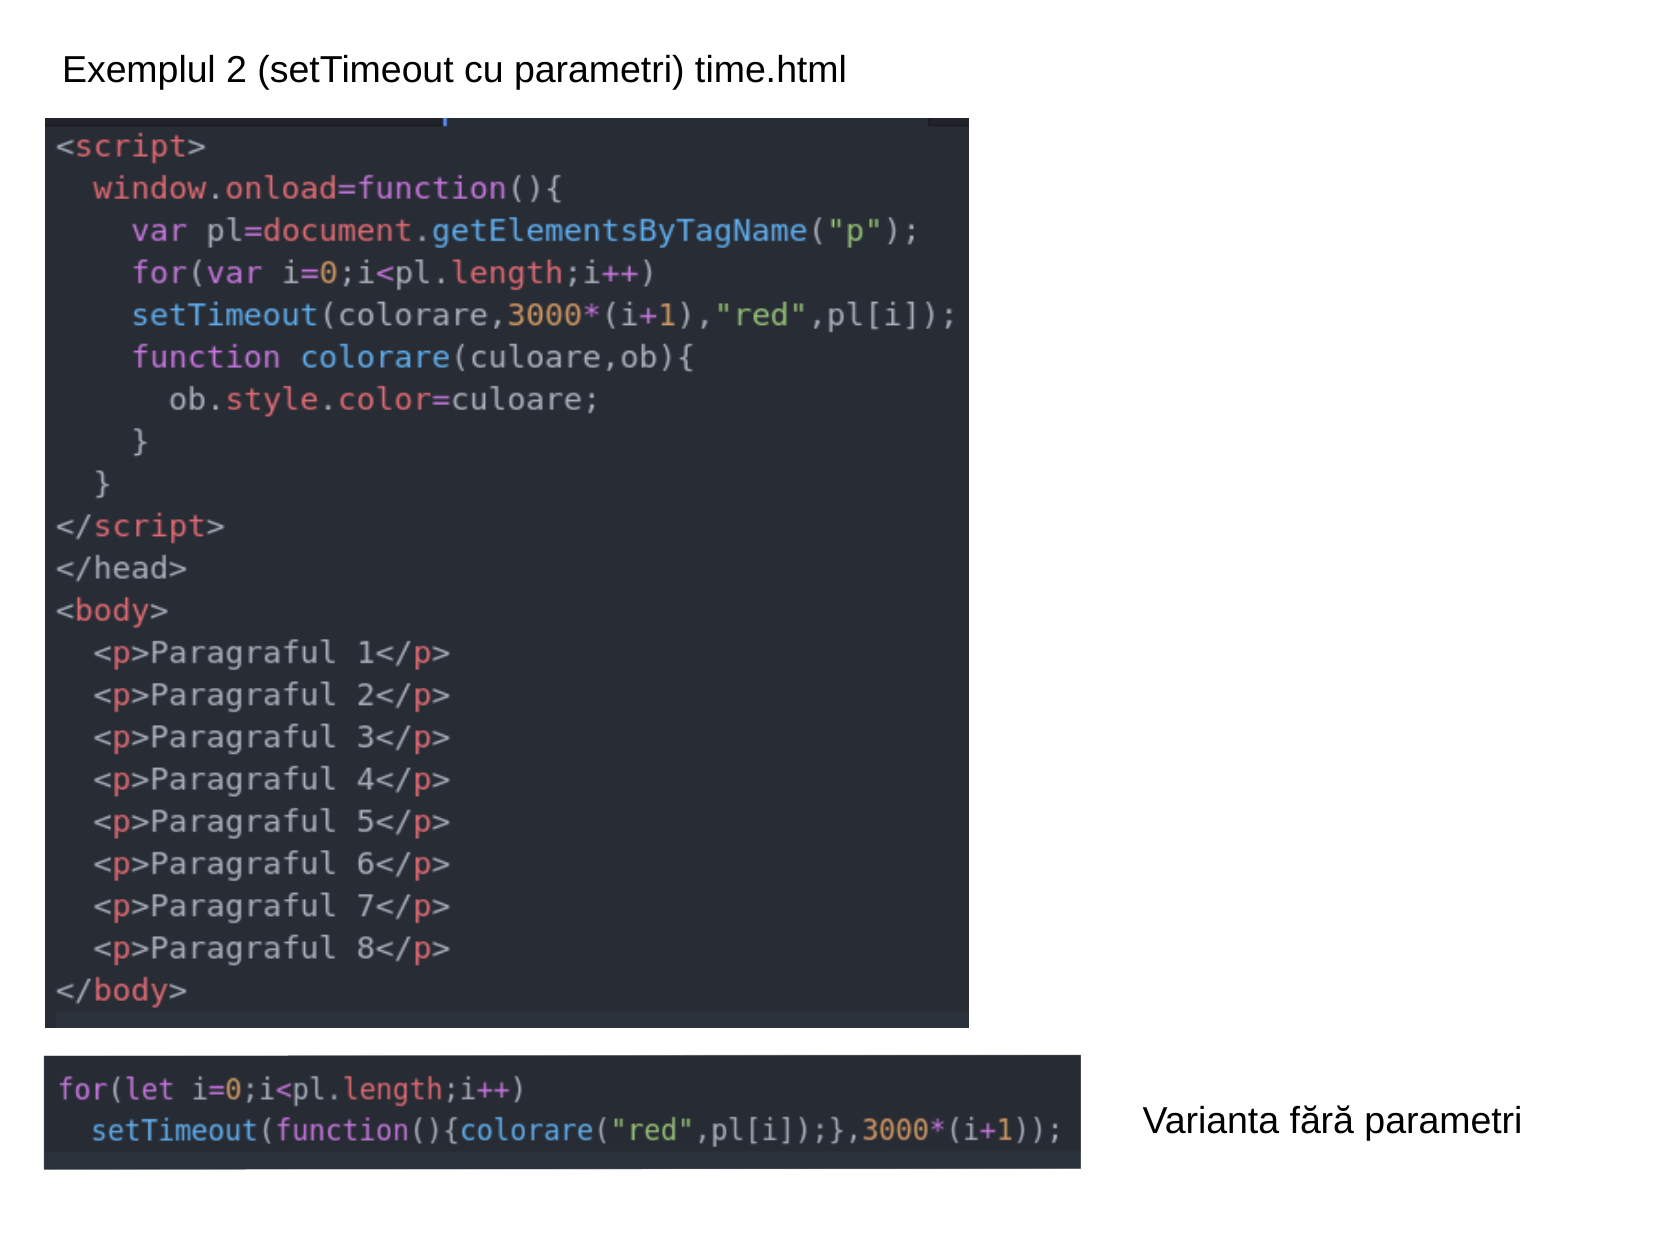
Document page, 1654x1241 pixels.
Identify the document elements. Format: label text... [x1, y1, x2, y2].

text_box Exemplul 2 (setTimeout cu parametri) time.html [47, 41, 945, 99]
picture [43, 1054, 1081, 1170]
text_box Varianta fără parametri [1127, 1092, 1549, 1150]
picture [45, 118, 969, 1028]
